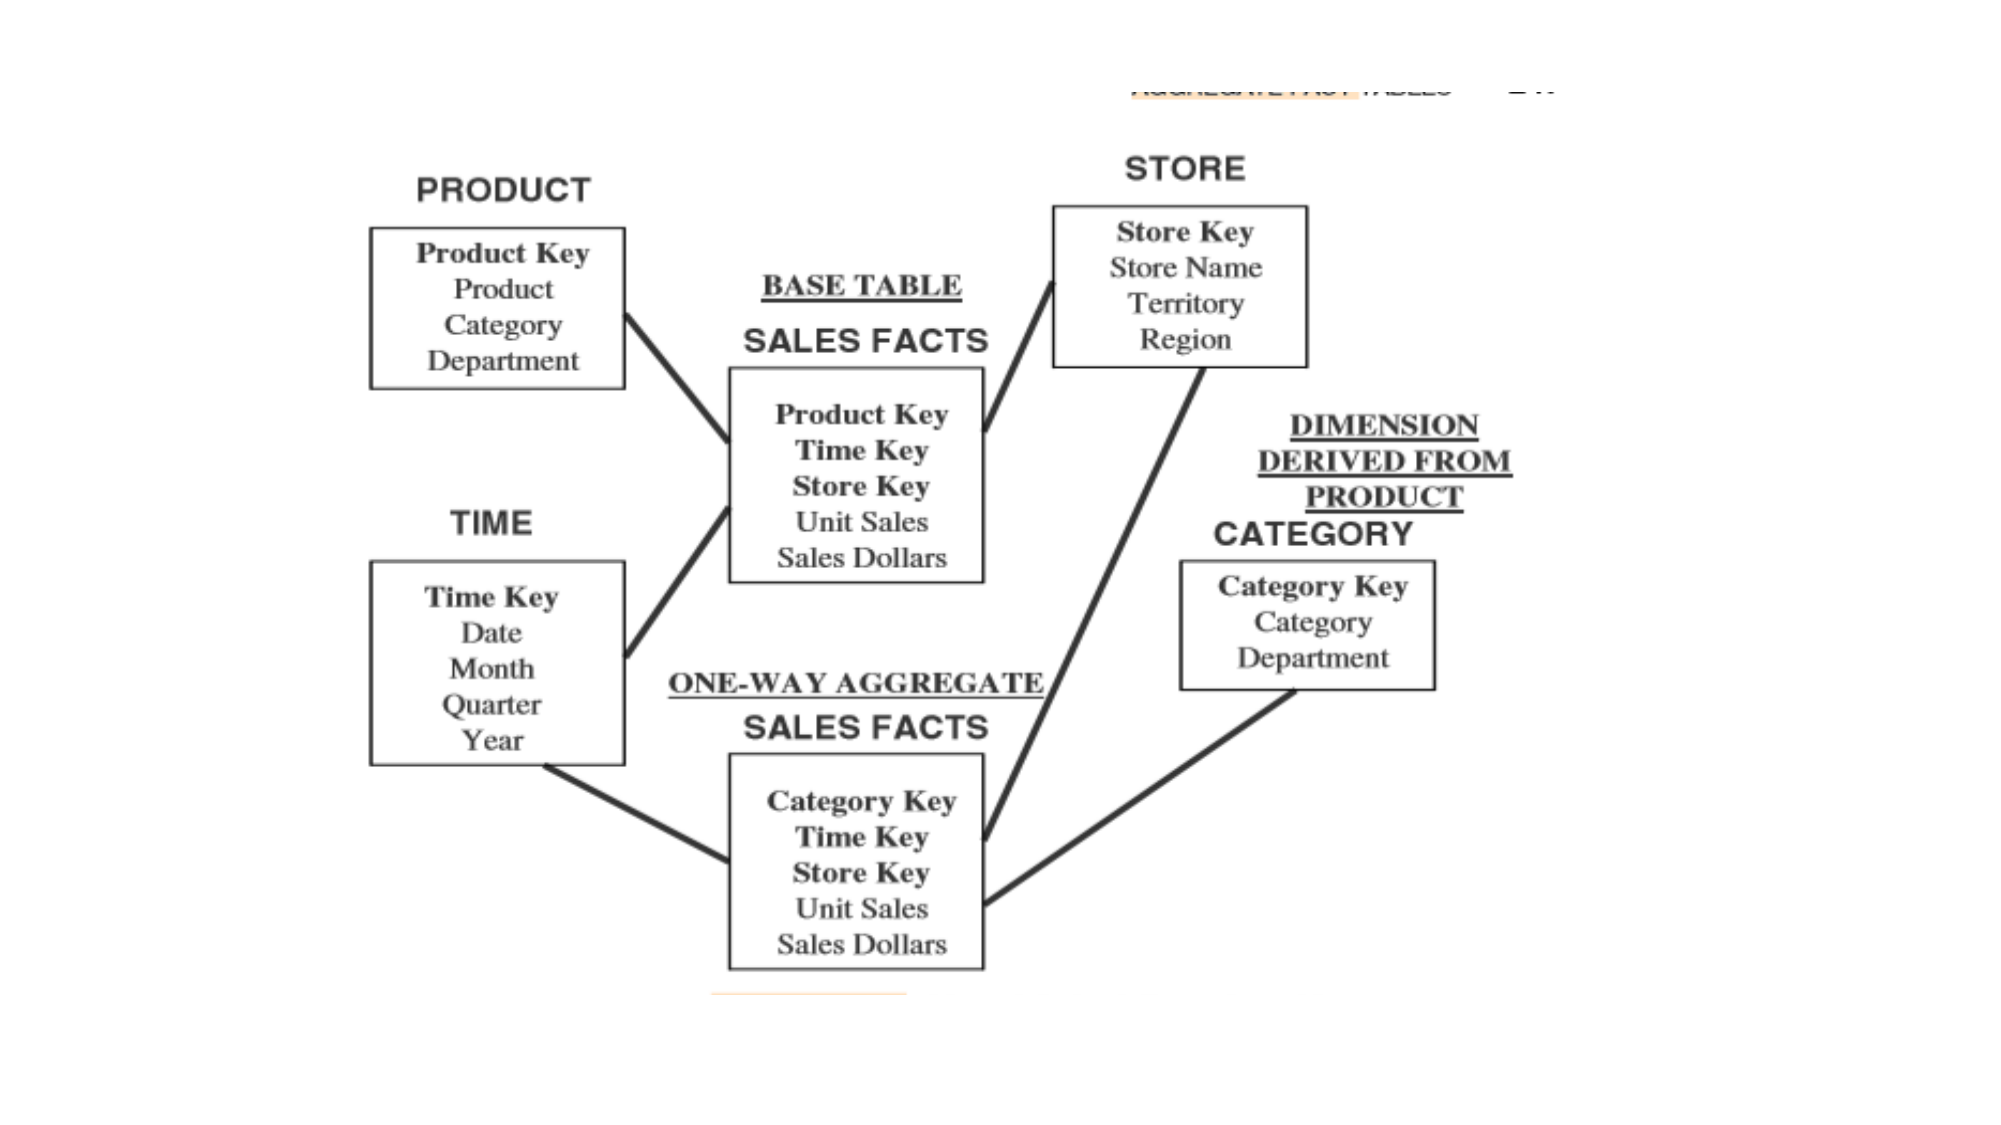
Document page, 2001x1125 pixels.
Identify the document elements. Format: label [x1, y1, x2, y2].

picture [244, 92, 1628, 995]
